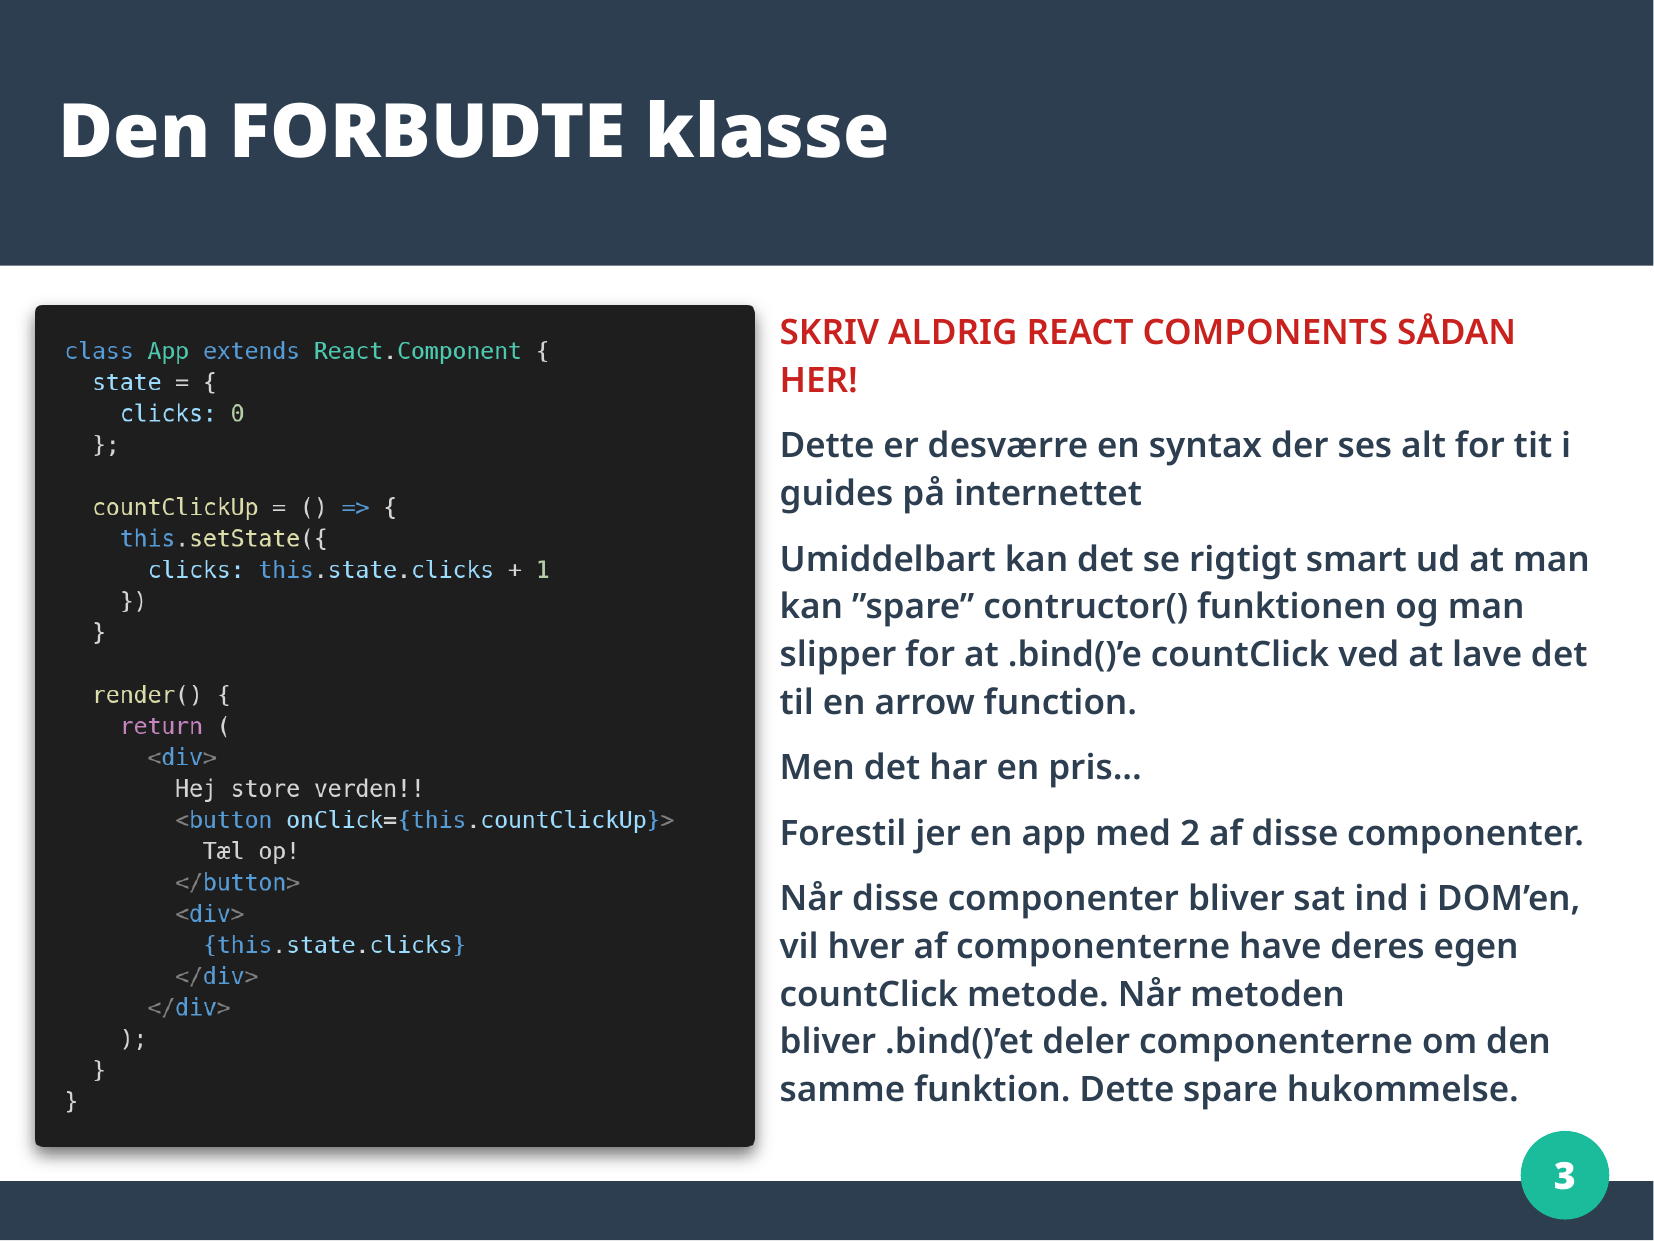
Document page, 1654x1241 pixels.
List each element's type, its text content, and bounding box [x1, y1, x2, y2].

title Den FORBUDTE klasse [59, 49, 1595, 207]
picture [0, 269, 792, 1182]
list SKRIV ALDRIG REACT COMPONENTS SÅDAN HER! Dette er desværre en syntax der ses alt for tit i guides på internettet Umiddelbart kan det se rigtigt smart ud at man kan ”spare” contructor() funktionen og man slipper for at .bind()’e countClick ved at lave det til en arrow function. Men det har en pris... Forestil jer en app med 2 af disse componenter. Når disse componenter bliver sat ind i DOM’en, vil hver af componenterne have deres egen countClick metode. Når metoden bliver .bind()’et deler componenterne om den samme funktion. Dette spare hukommelse. [792, 307, 1595, 1152]
